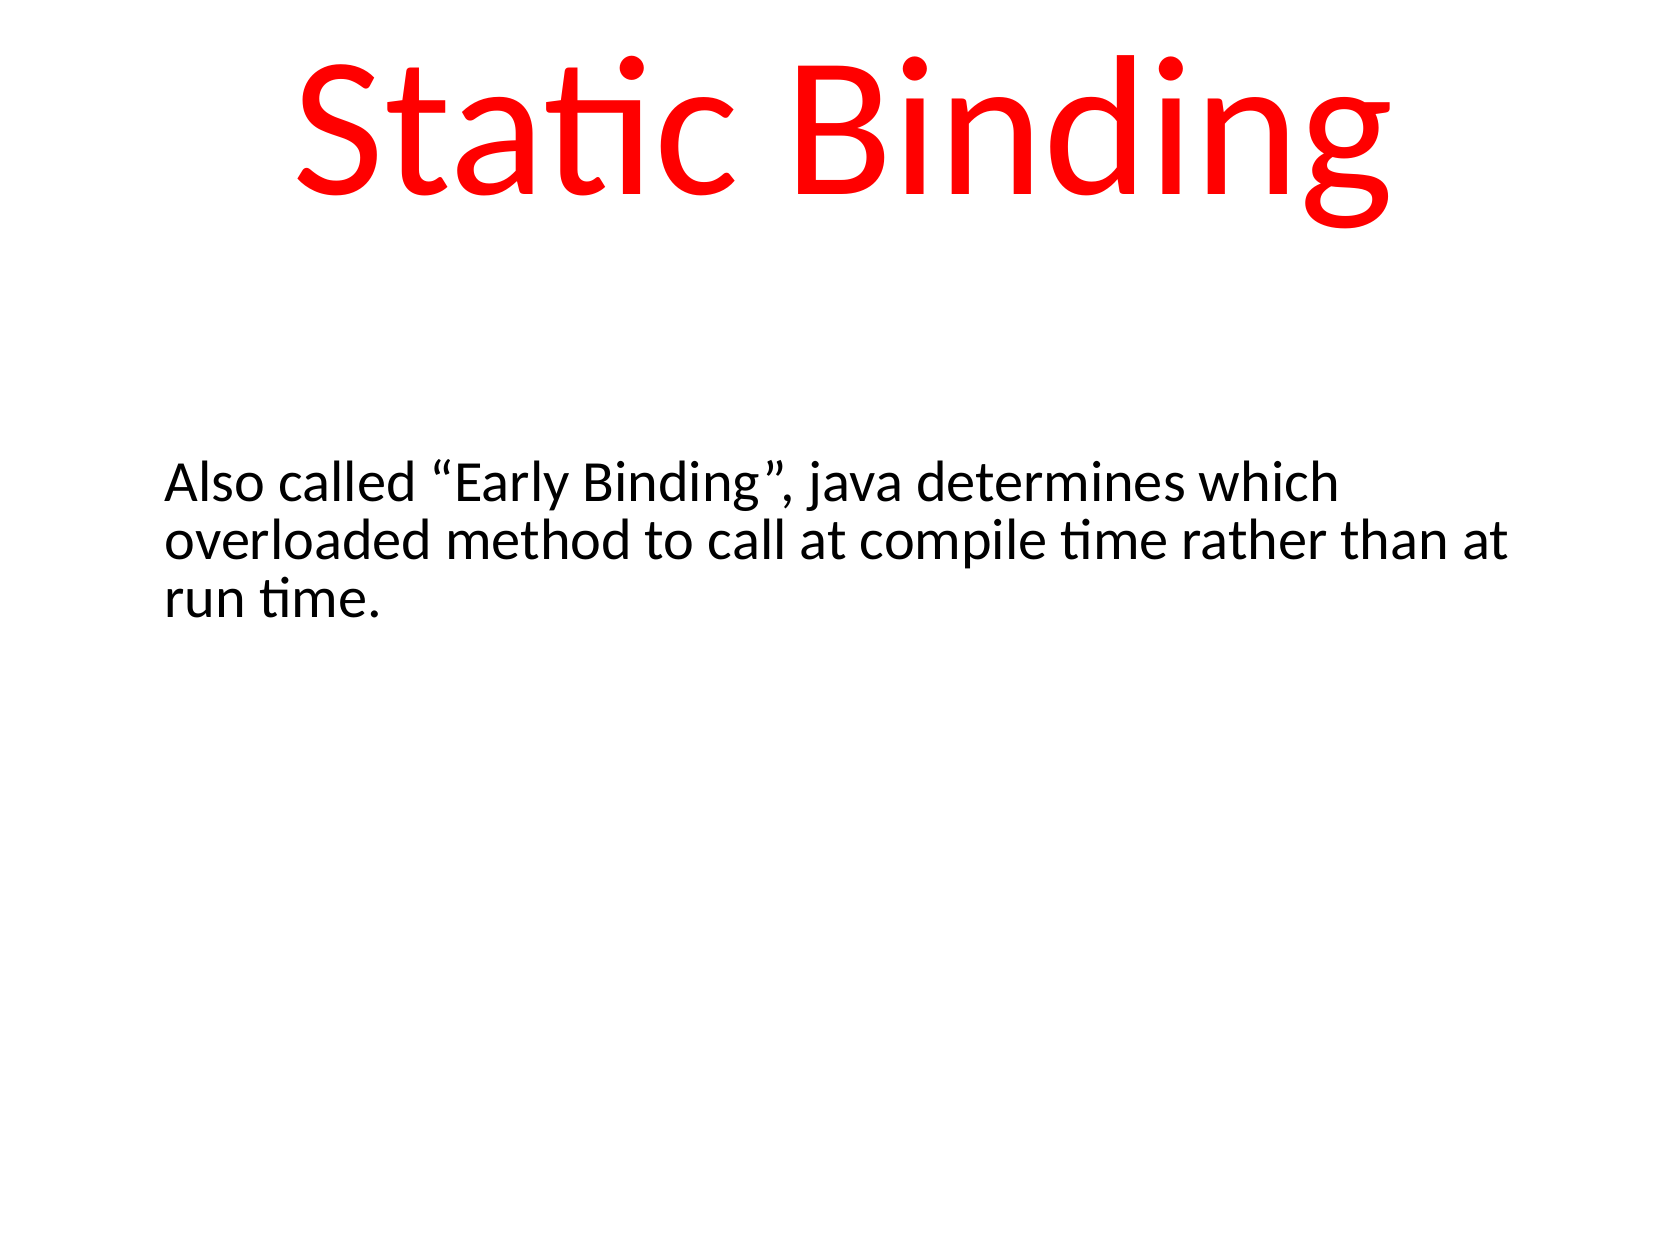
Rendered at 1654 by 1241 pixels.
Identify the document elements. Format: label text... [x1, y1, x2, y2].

text_box Static Binding [37, 37, 1651, 297]
text_box Also called “Early Binding”, java determines which overloaded method to call at compile time rather than at run time. [150, 450, 1609, 976]
